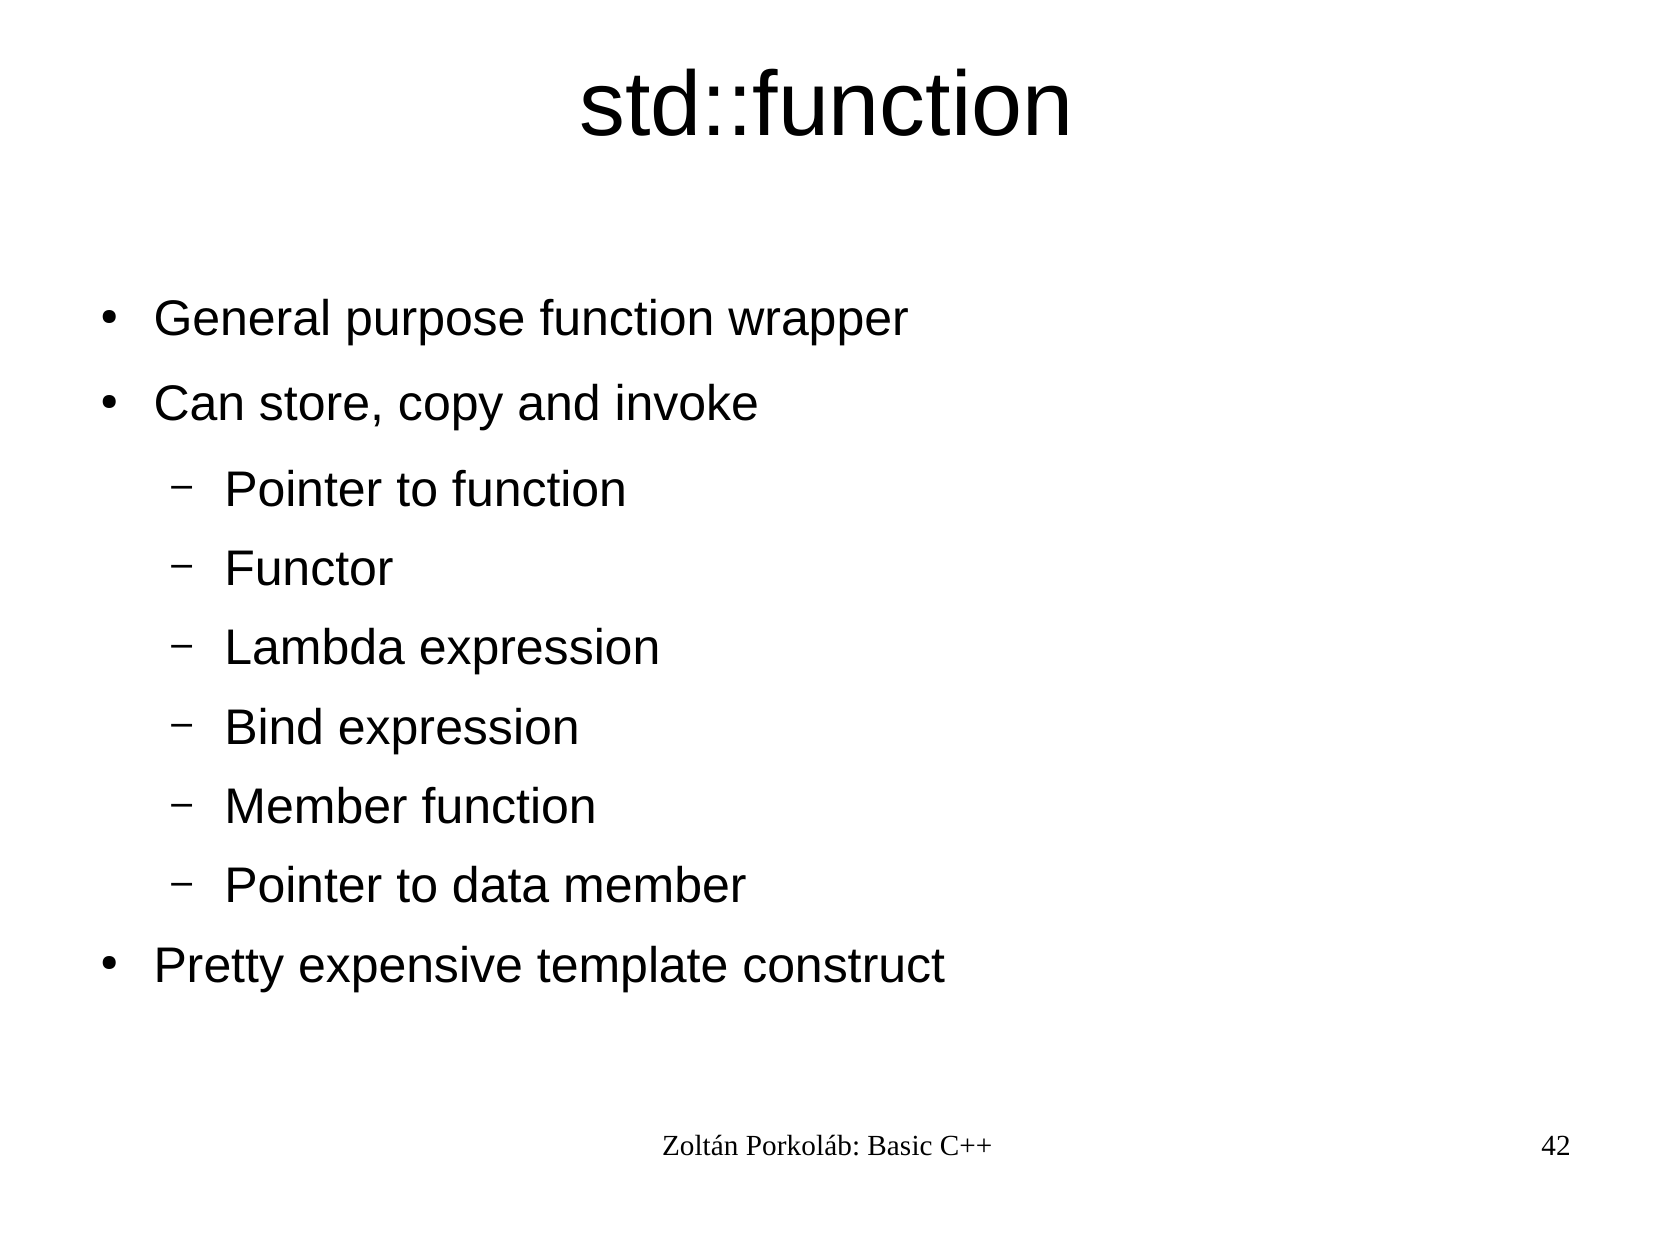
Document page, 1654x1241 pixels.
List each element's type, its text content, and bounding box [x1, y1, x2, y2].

list General purpose function wrapper Can store, copy and invoke Pointer to function Functor Lambda expression Bind expression Member function Pointer to data member Pretty expensive template construct [82, 290, 1571, 1010]
title std::function [82, 0, 1571, 208]
